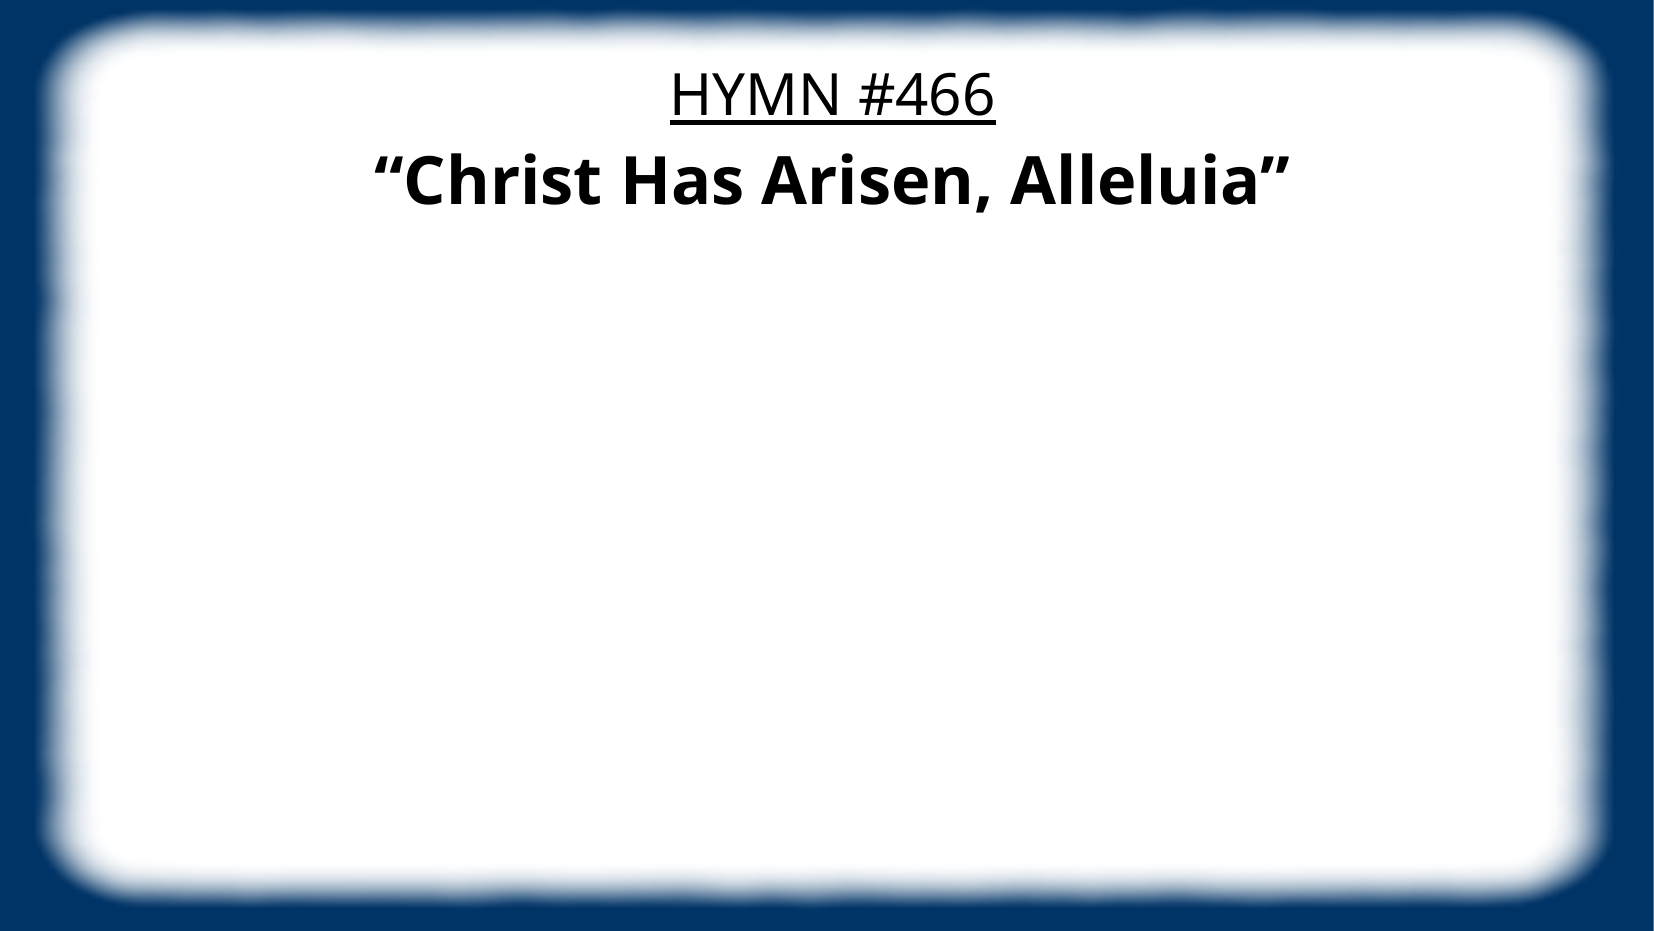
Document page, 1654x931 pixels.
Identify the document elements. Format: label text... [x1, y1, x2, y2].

text_box HYMN #466 “Christ Has Arisen, Alleluia” [75, 46, 1591, 228]
picture [0, 0, 1654, 931]
